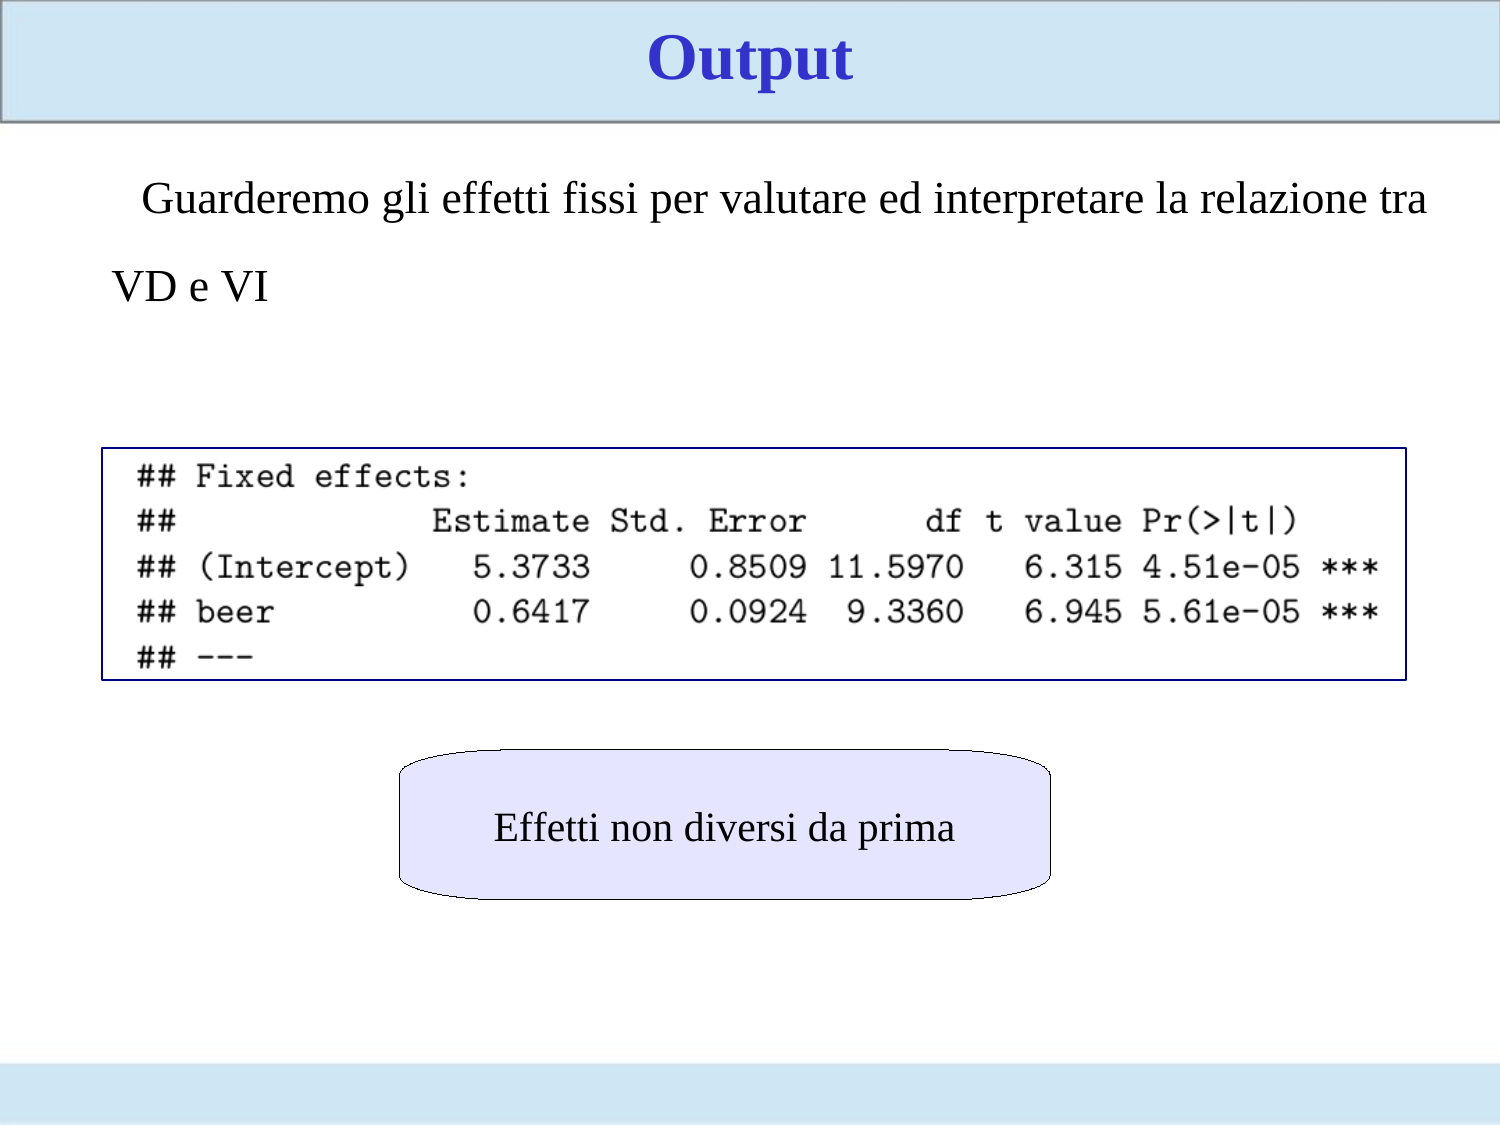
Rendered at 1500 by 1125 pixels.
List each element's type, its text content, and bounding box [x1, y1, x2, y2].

text_box Effetti non diversi da prima [399, 749, 1051, 900]
picture [0, 0, 1500, 1125]
title Output [112, 0, 1388, 126]
text_box Guarderemo gli effetti fissi per valutare ed interpretare la relazione tra VD e VI [96, 126, 1463, 318]
